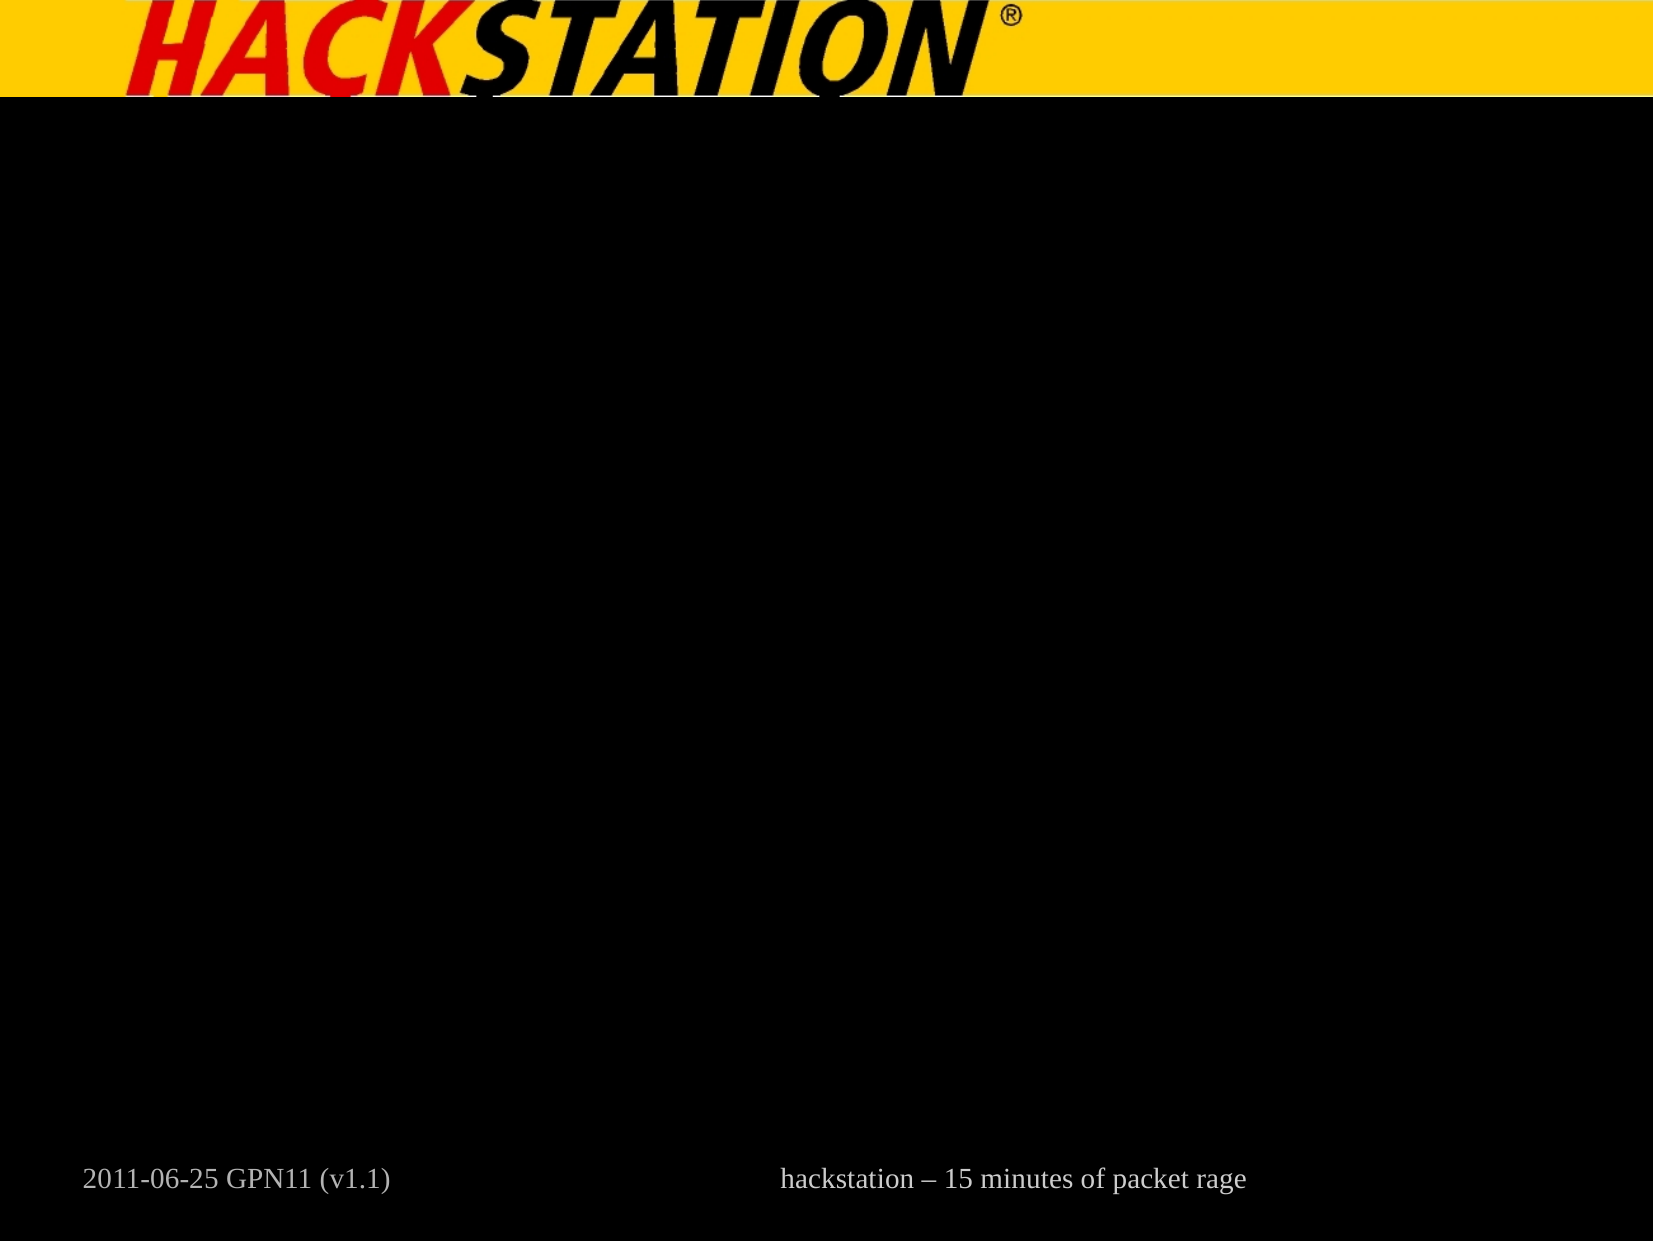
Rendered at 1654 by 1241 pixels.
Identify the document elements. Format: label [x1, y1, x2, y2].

picture [0, 0, 1653, 97]
